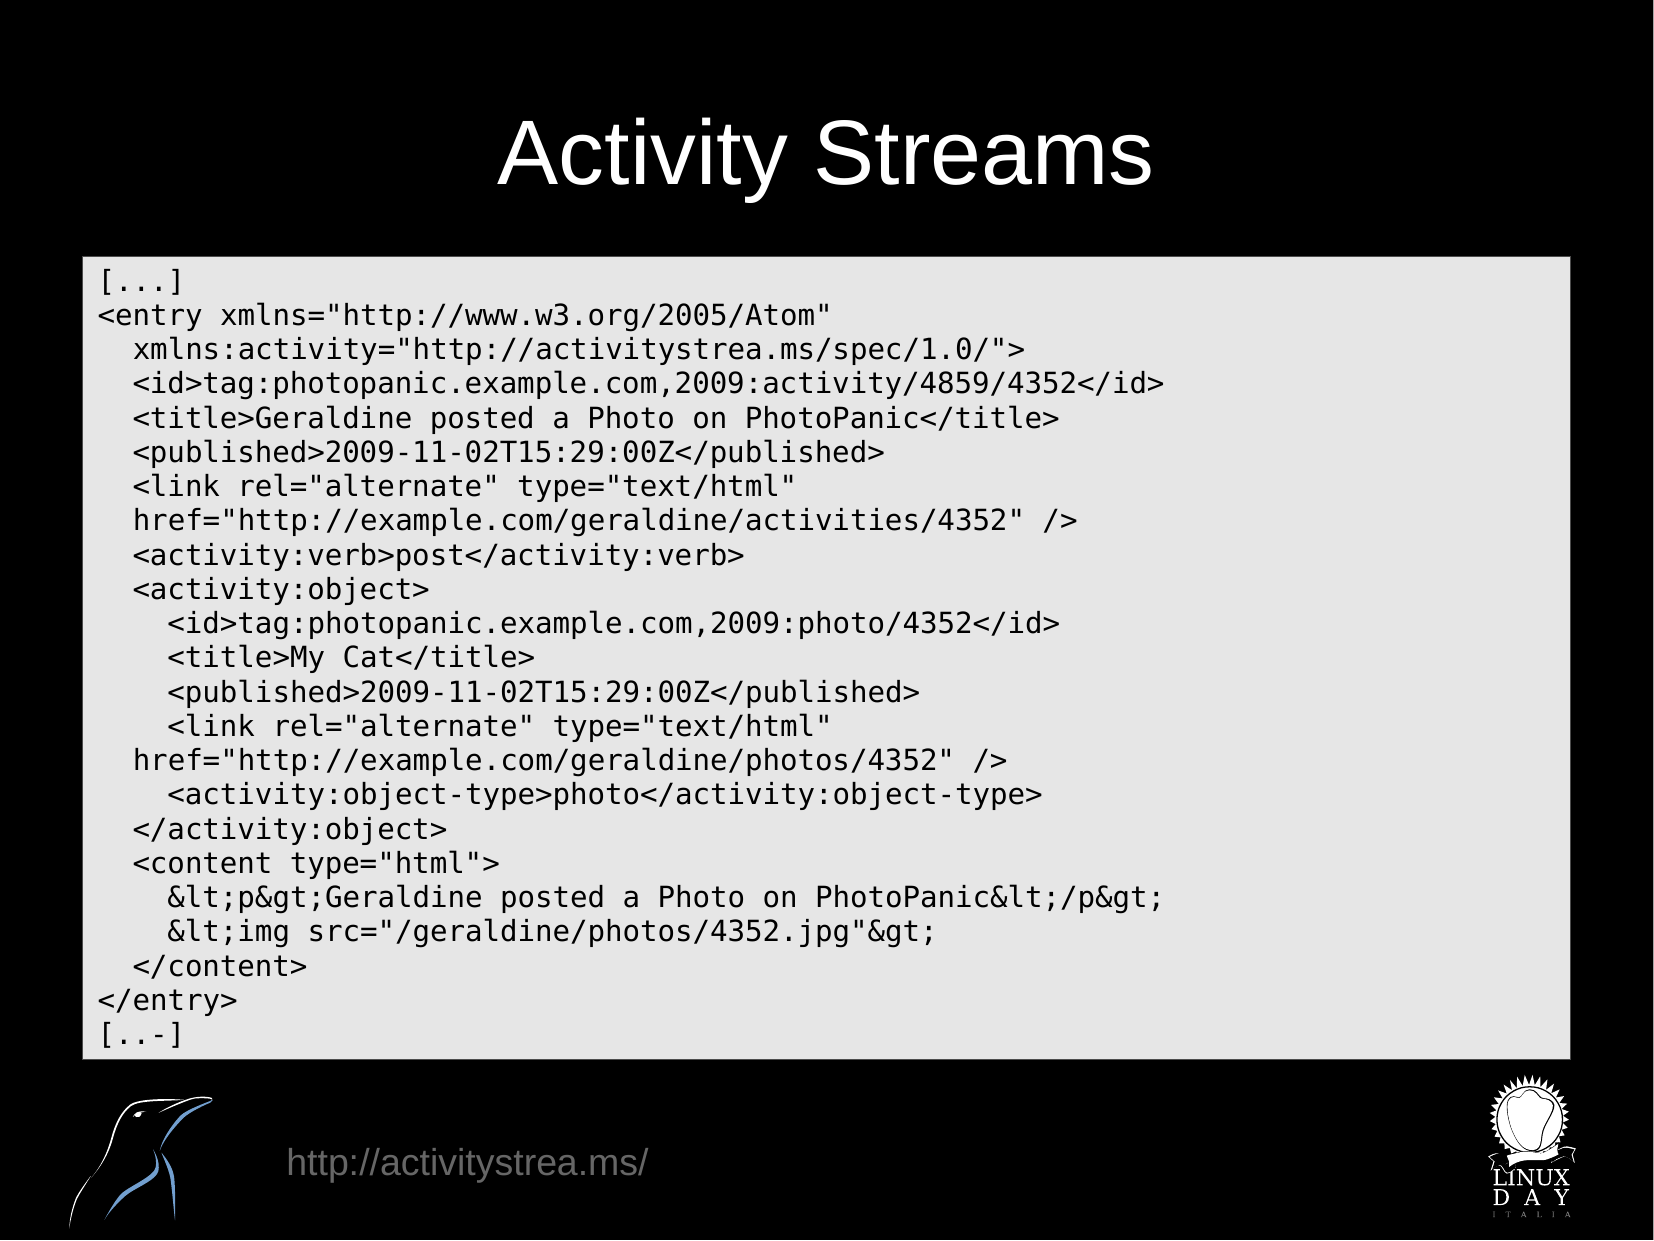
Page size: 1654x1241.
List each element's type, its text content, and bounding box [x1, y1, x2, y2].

text_box http://activitystrea.ms/ [271, 1133, 1441, 1191]
text_box [...] <entry xmlns="http://www.w3.org/2005/Atom" xmlns:activity="http://activitystrea.ms/spec/1.0/"> <id>tag:photopanic.example.com,2009:activity/4859/4352</id> <title>Geraldine posted a Photo on PhotoPanic</title> <published>2009-11-02T15:29:00Z</published> <link rel="alternate" type="text/html" href="http://example.com/geraldine/activities/4352" /> <activity:verb>post</activity:verb> <activity:object> <id>tag:photopanic.example.com,2009:photo/4352</id> <title>My Cat</title> <published>2009-11-02T15:29:00Z</published> <link rel="alternate" type="text/html" href="http://example.com/geraldine/photos/4352" /> <activity:object-type>photo</activity:object-type> </activity:object> <content type="html"> &lt;p&gt;Geraldine posted a Photo on PhotoPanic&lt;/p&gt; &lt;img src="/geraldine/photos/4352.jpg"&gt; </content> </entry> [..-] [82, 256, 1571, 1060]
title Activity Streams [82, 49, 1571, 256]
